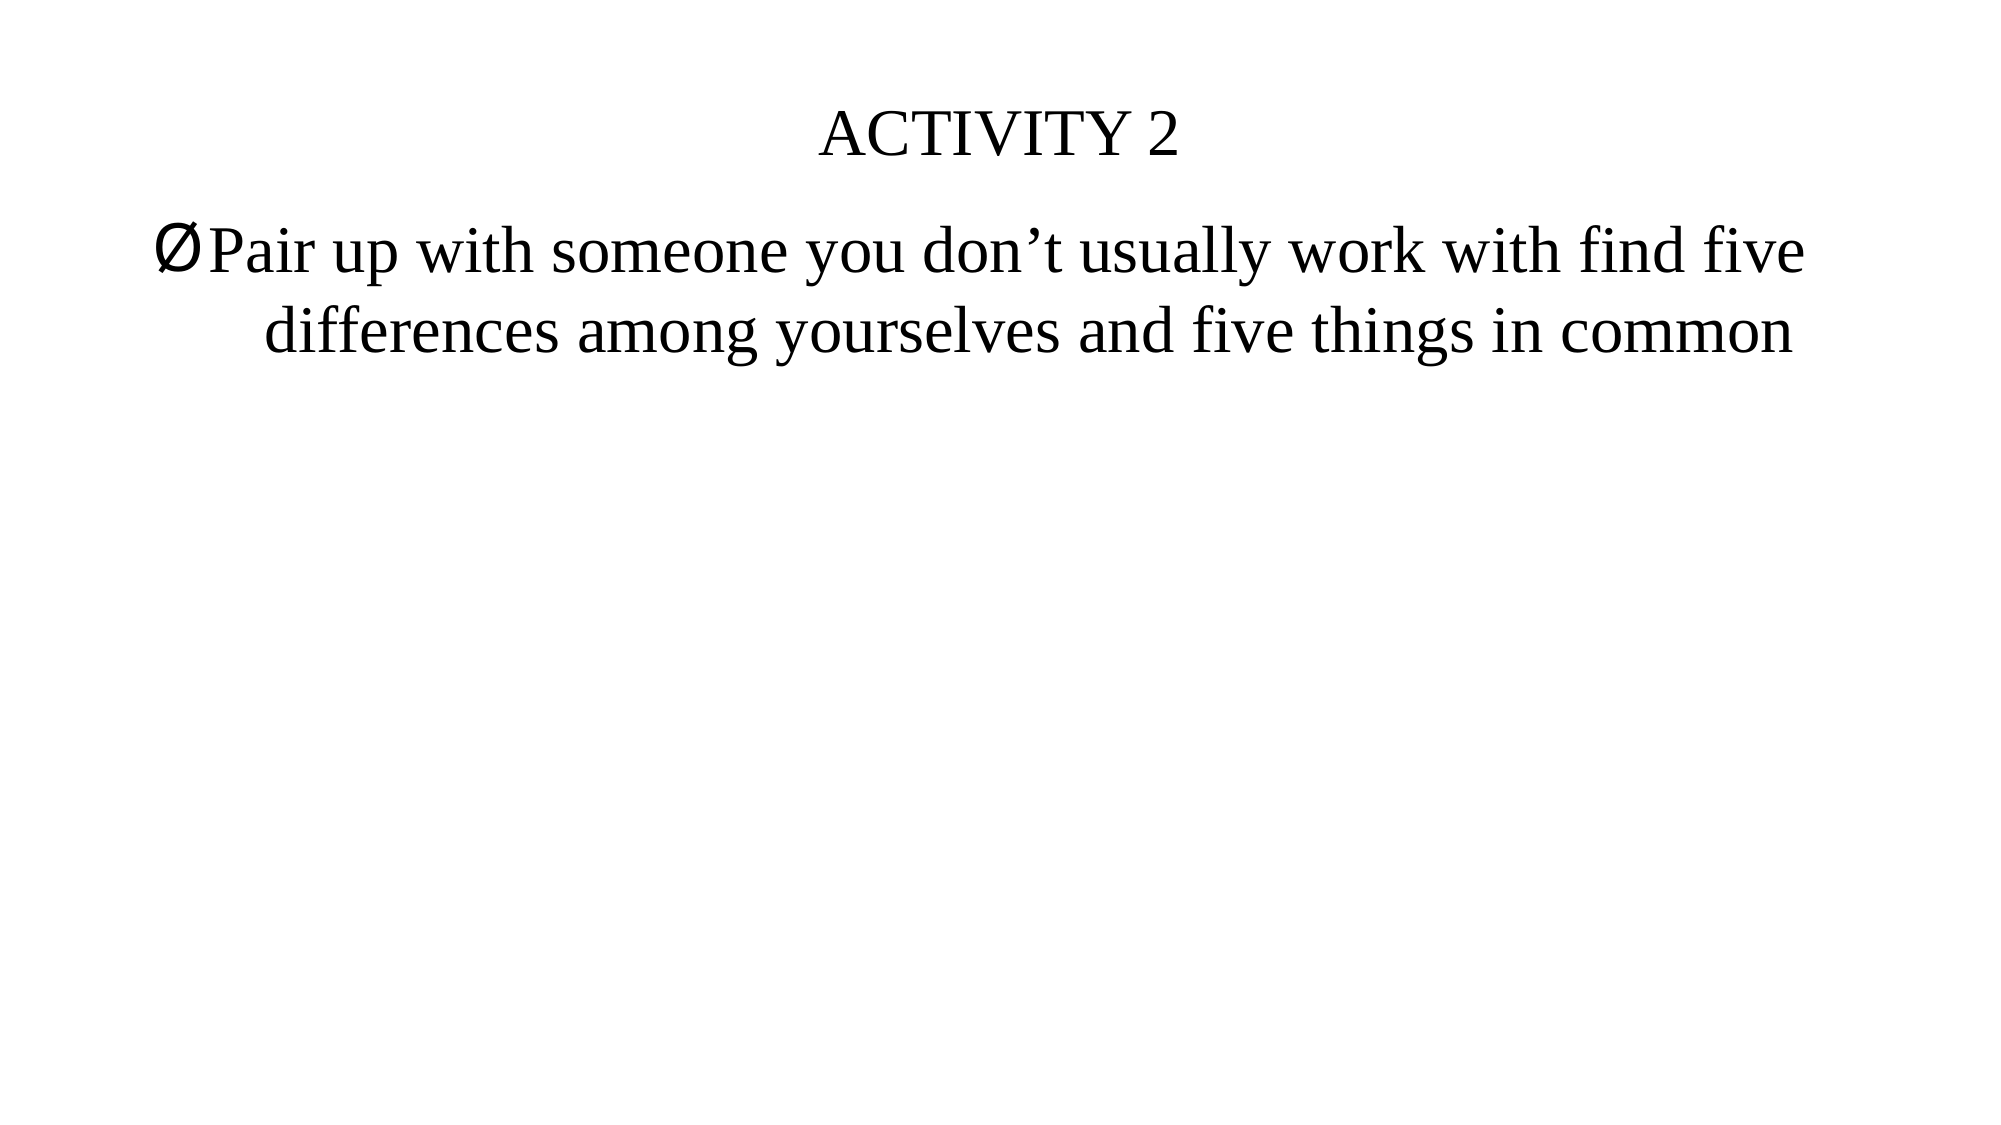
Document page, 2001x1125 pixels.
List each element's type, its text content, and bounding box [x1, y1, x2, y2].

list Pair up with someone you don’t usually work with find five differences among yourselves and five things in common [137, 198, 1863, 1014]
title ACTIVITY 2 [137, 59, 1863, 198]
